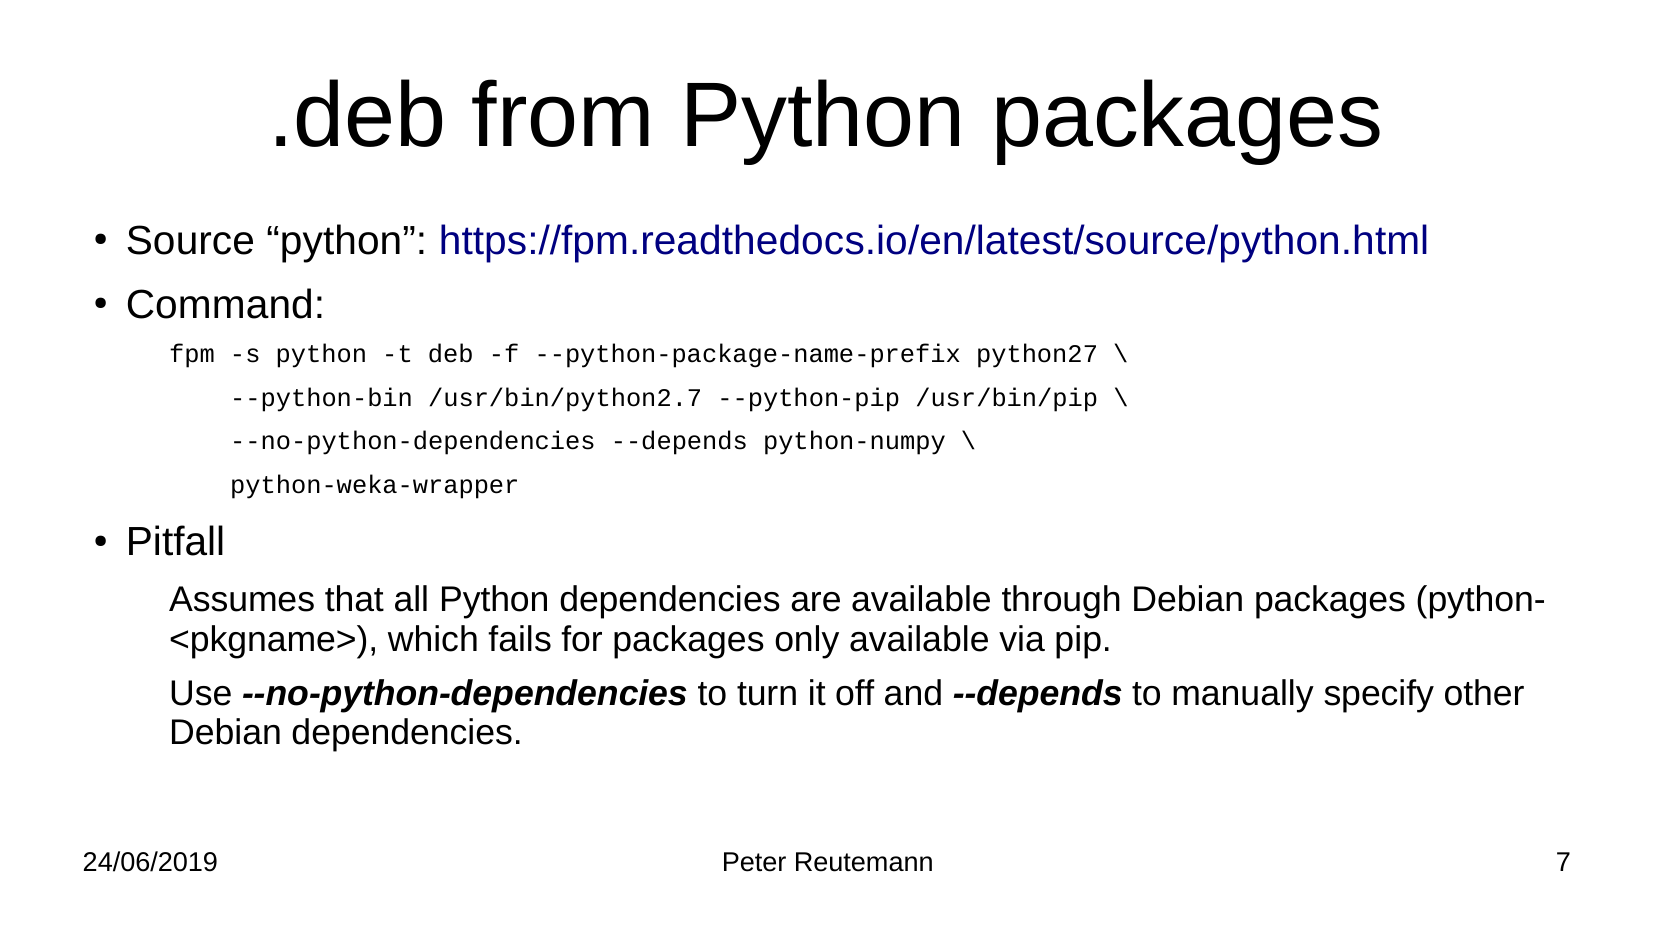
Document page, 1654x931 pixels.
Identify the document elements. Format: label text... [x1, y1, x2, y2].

title .deb from Python packages [82, 37, 1571, 193]
list Source “python”: https://fpm.readthedocs.io/en/latest/source/python.html Command: fpm -s python -t deb -f --python-package-name-prefix python27 \ --python-bin /usr/bin/python2.7 --python-pip /usr/bin/pip \ --no-python-dependencies --depends python-numpy \ python-weka-wrapper Pitfall Assumes that all Python dependencies are available through Debian packages (python-<pkgname>), which fails for packages only available via pip. Use --no-python-dependencies to turn it off and --depends to manually specify other Debian dependencies. [82, 217, 1571, 758]
